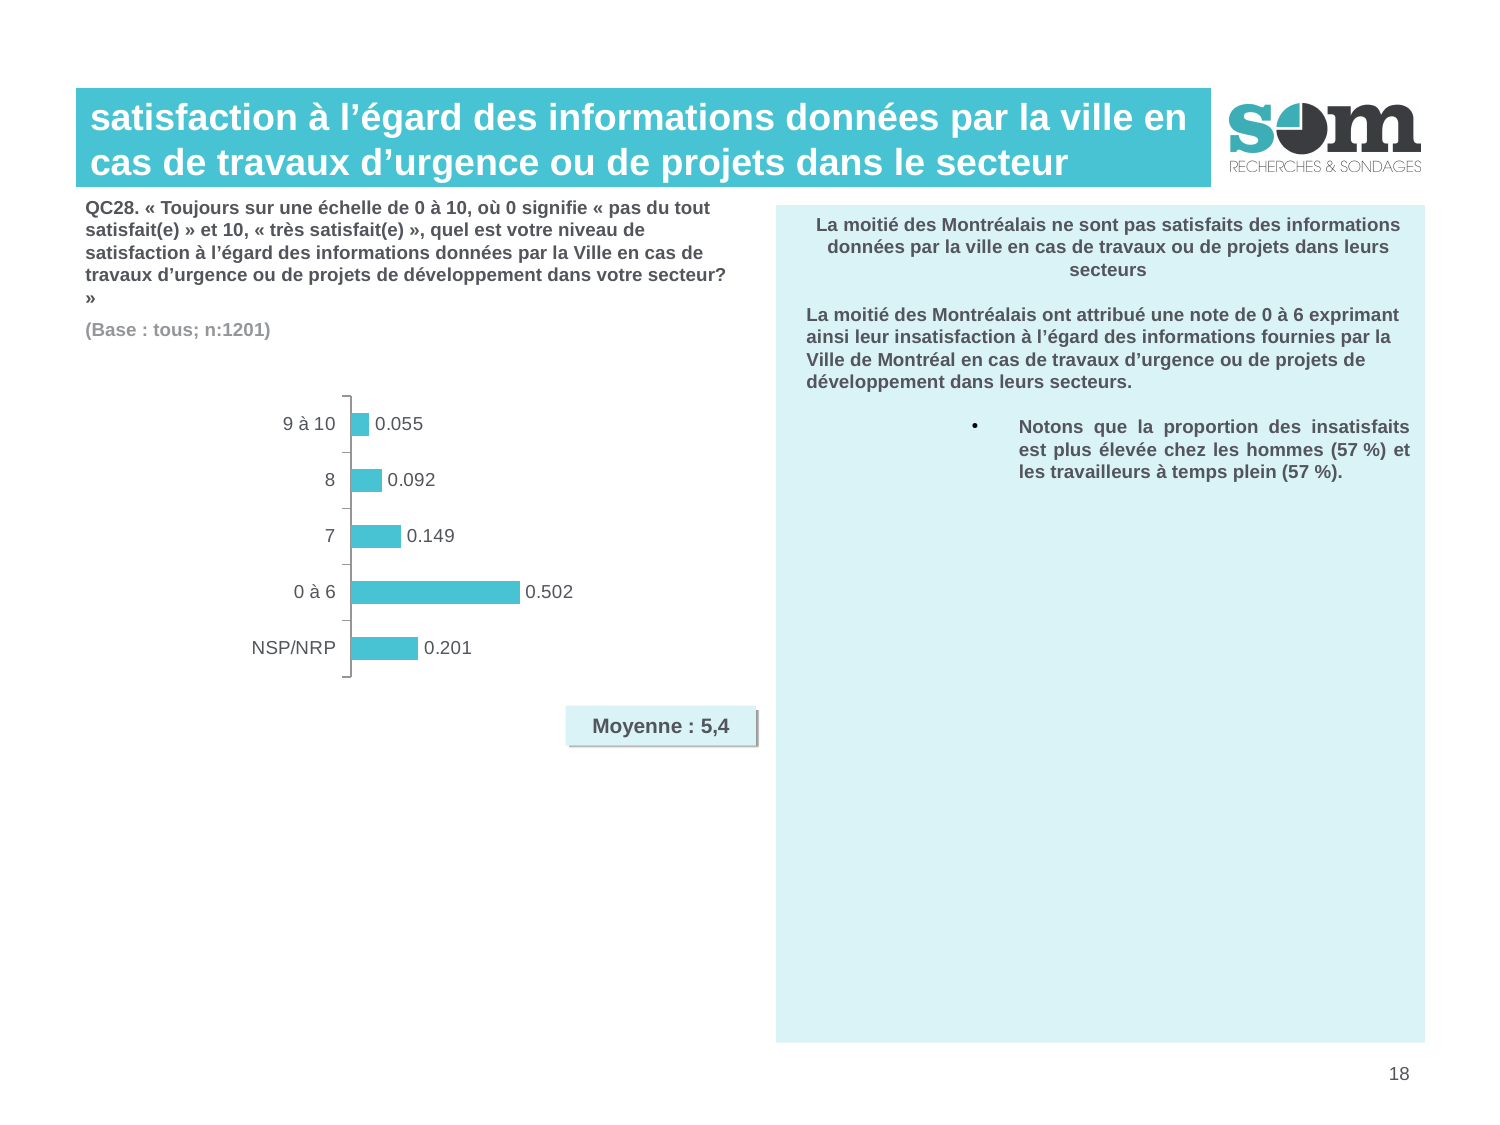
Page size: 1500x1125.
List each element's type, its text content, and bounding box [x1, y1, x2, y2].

list QC28. « Toujours sur une échelle de 0 à 10, où 0 signifie « pas du tout satisfait(e) » et 10, « très satisfait(e) », quel est votre niveau de satisfaction à l’égard des informations données par la Ville en cas de travaux d’urgence ou de projets de développement dans votre secteur? » (Base : tous; n:1201) [54, 188, 756, 387]
picture [1229, 103, 1421, 172]
list La moitié des Montréalais ne sont pas satisfaits des informations données par la ville en cas de travaux ou de projets dans leurs secteurs La moitié des Montréalais ont attribué une note de 0 à 6 exprimant ainsi leur insatisfaction à l’égard des informations fournies par la Ville de Montréal en cas de travaux d’urgence ou de projets de développement dans leurs secteurs. Notons que la proportion des insatisfaits est plus élevée chez les hommes (57 %) et les travailleurs à temps plein (57 %). [776, 205, 1425, 1043]
slide_number <numéro> [1074, 1042, 1425, 1103]
chart [158, 367, 660, 706]
text_box Moyenne : 5,4 [565, 705, 756, 746]
title satisfaction à l’égard des informations données par la ville en cas de travaux d’urgence ou de projets dans le secteur [75, 87, 1212, 188]
